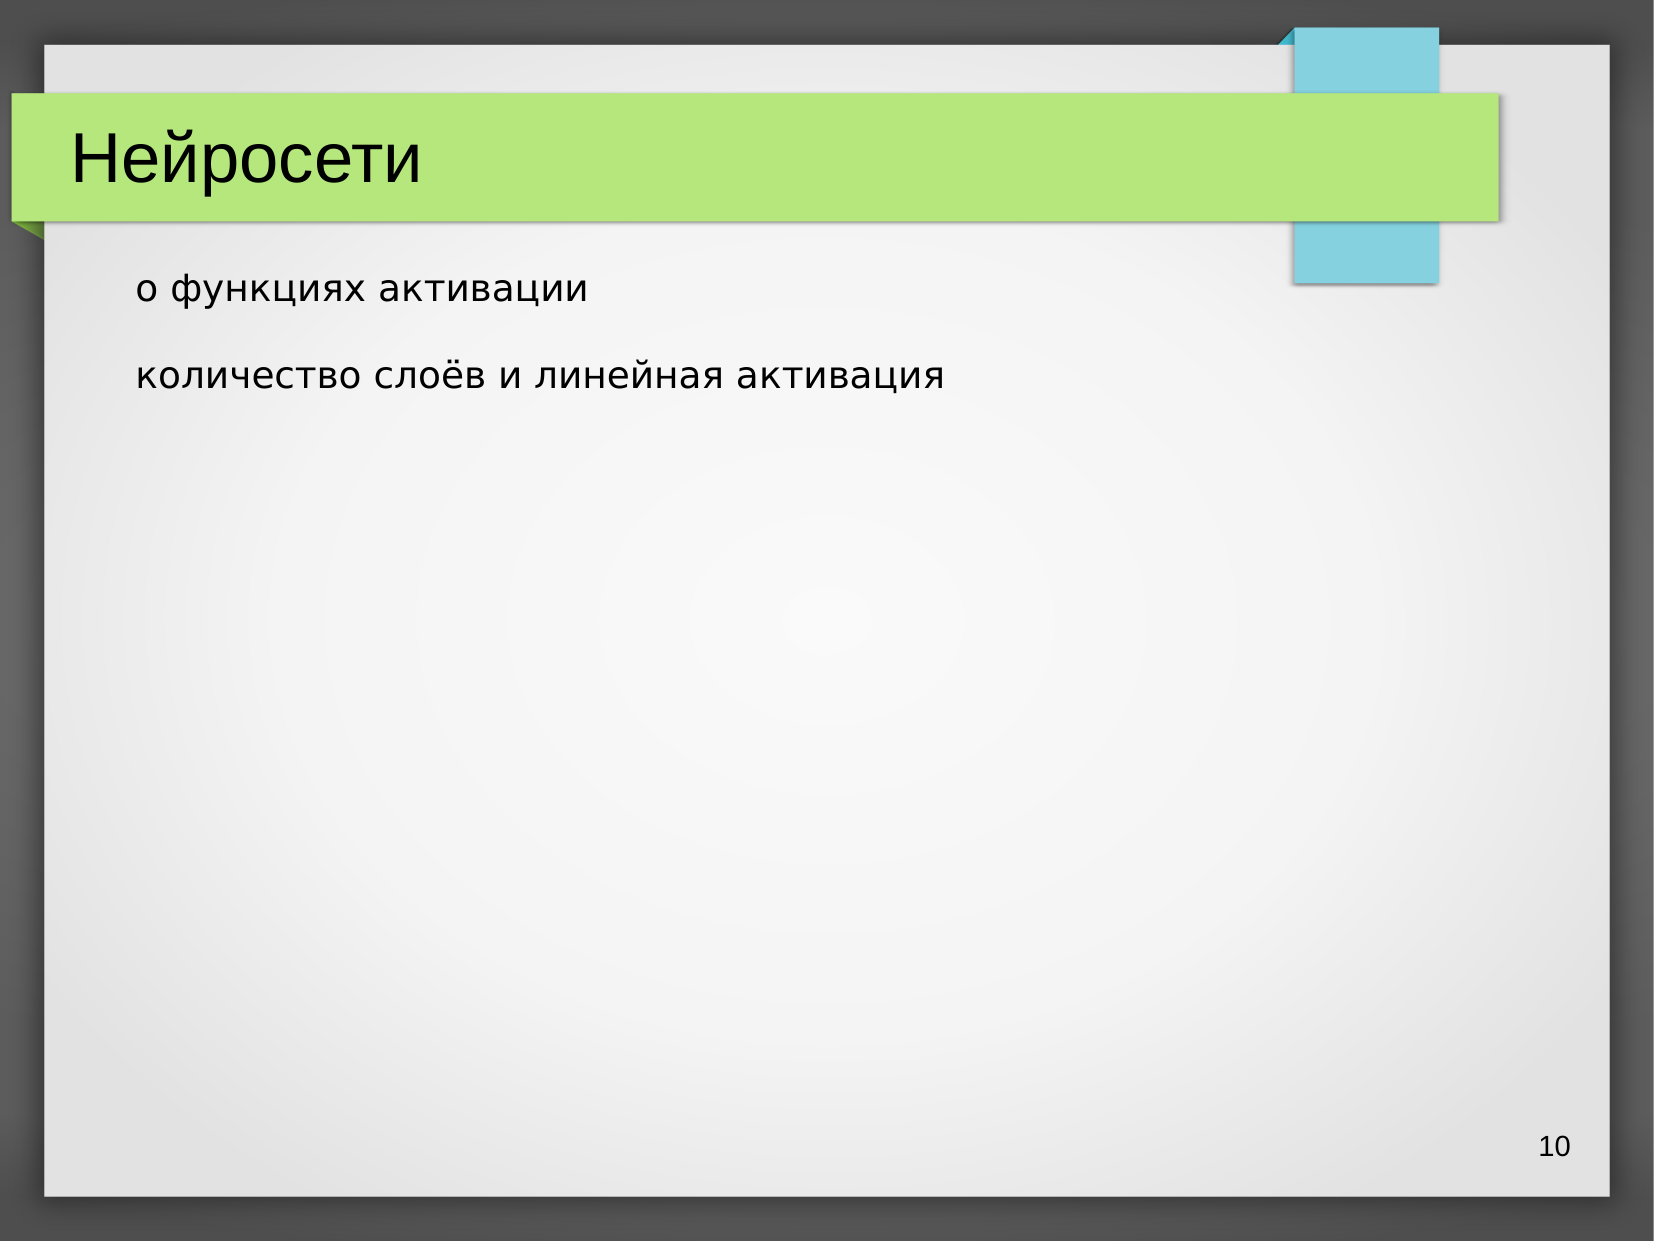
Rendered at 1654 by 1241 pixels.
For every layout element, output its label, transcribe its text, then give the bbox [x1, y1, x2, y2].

picture [0, 0, 1654, 1241]
title Нейросети [70, 118, 1205, 199]
text_box о функциях активации количество слоёв и линейная активация [120, 259, 1371, 536]
